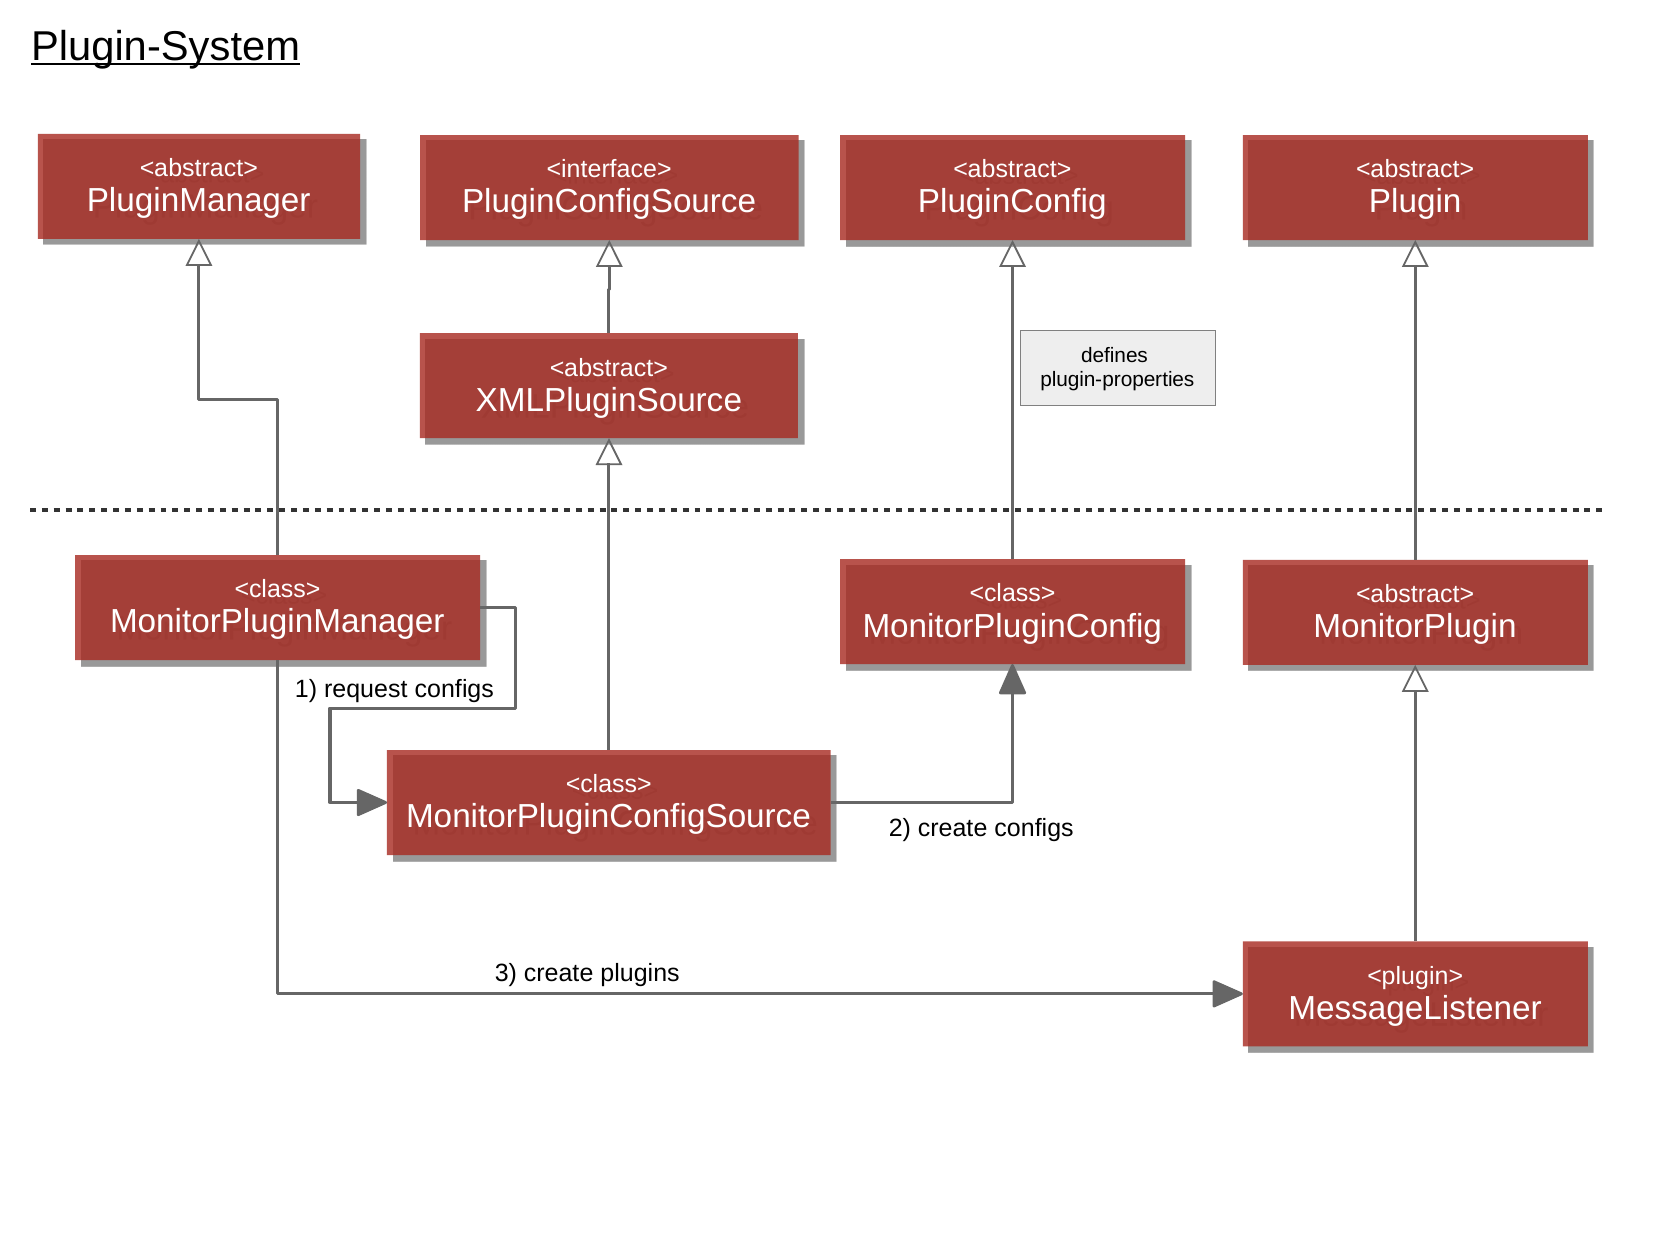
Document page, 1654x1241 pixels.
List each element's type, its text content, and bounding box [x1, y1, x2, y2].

text_box <abstract> PluginManager [37, 133, 361, 239]
text_box 2) create configs [873, 806, 1090, 850]
text_box <abstract> Plugin [1242, 135, 1588, 241]
text_box <interface> PluginConfigSource [420, 135, 799, 241]
text_box <abstract> PluginConfig [840, 135, 1186, 241]
text_box Plugin-System [16, 15, 316, 78]
text_box <class> MonitorPluginManager [75, 555, 481, 661]
text_box <class> MonitorPluginConfig [840, 559, 1186, 665]
text_box <abstract> MonitorPlugin [1242, 559, 1588, 665]
text_box 1) request configs [280, 667, 510, 711]
text_box <abstract> XMLPluginSource [419, 333, 798, 439]
text_box <class> MonitorPluginConfigSource [386, 750, 831, 856]
text_box 3) create plugins [480, 950, 696, 994]
text_box defines plugin-properties [1020, 330, 1216, 406]
text_box <plugin> MessageListener [1242, 941, 1588, 1047]
